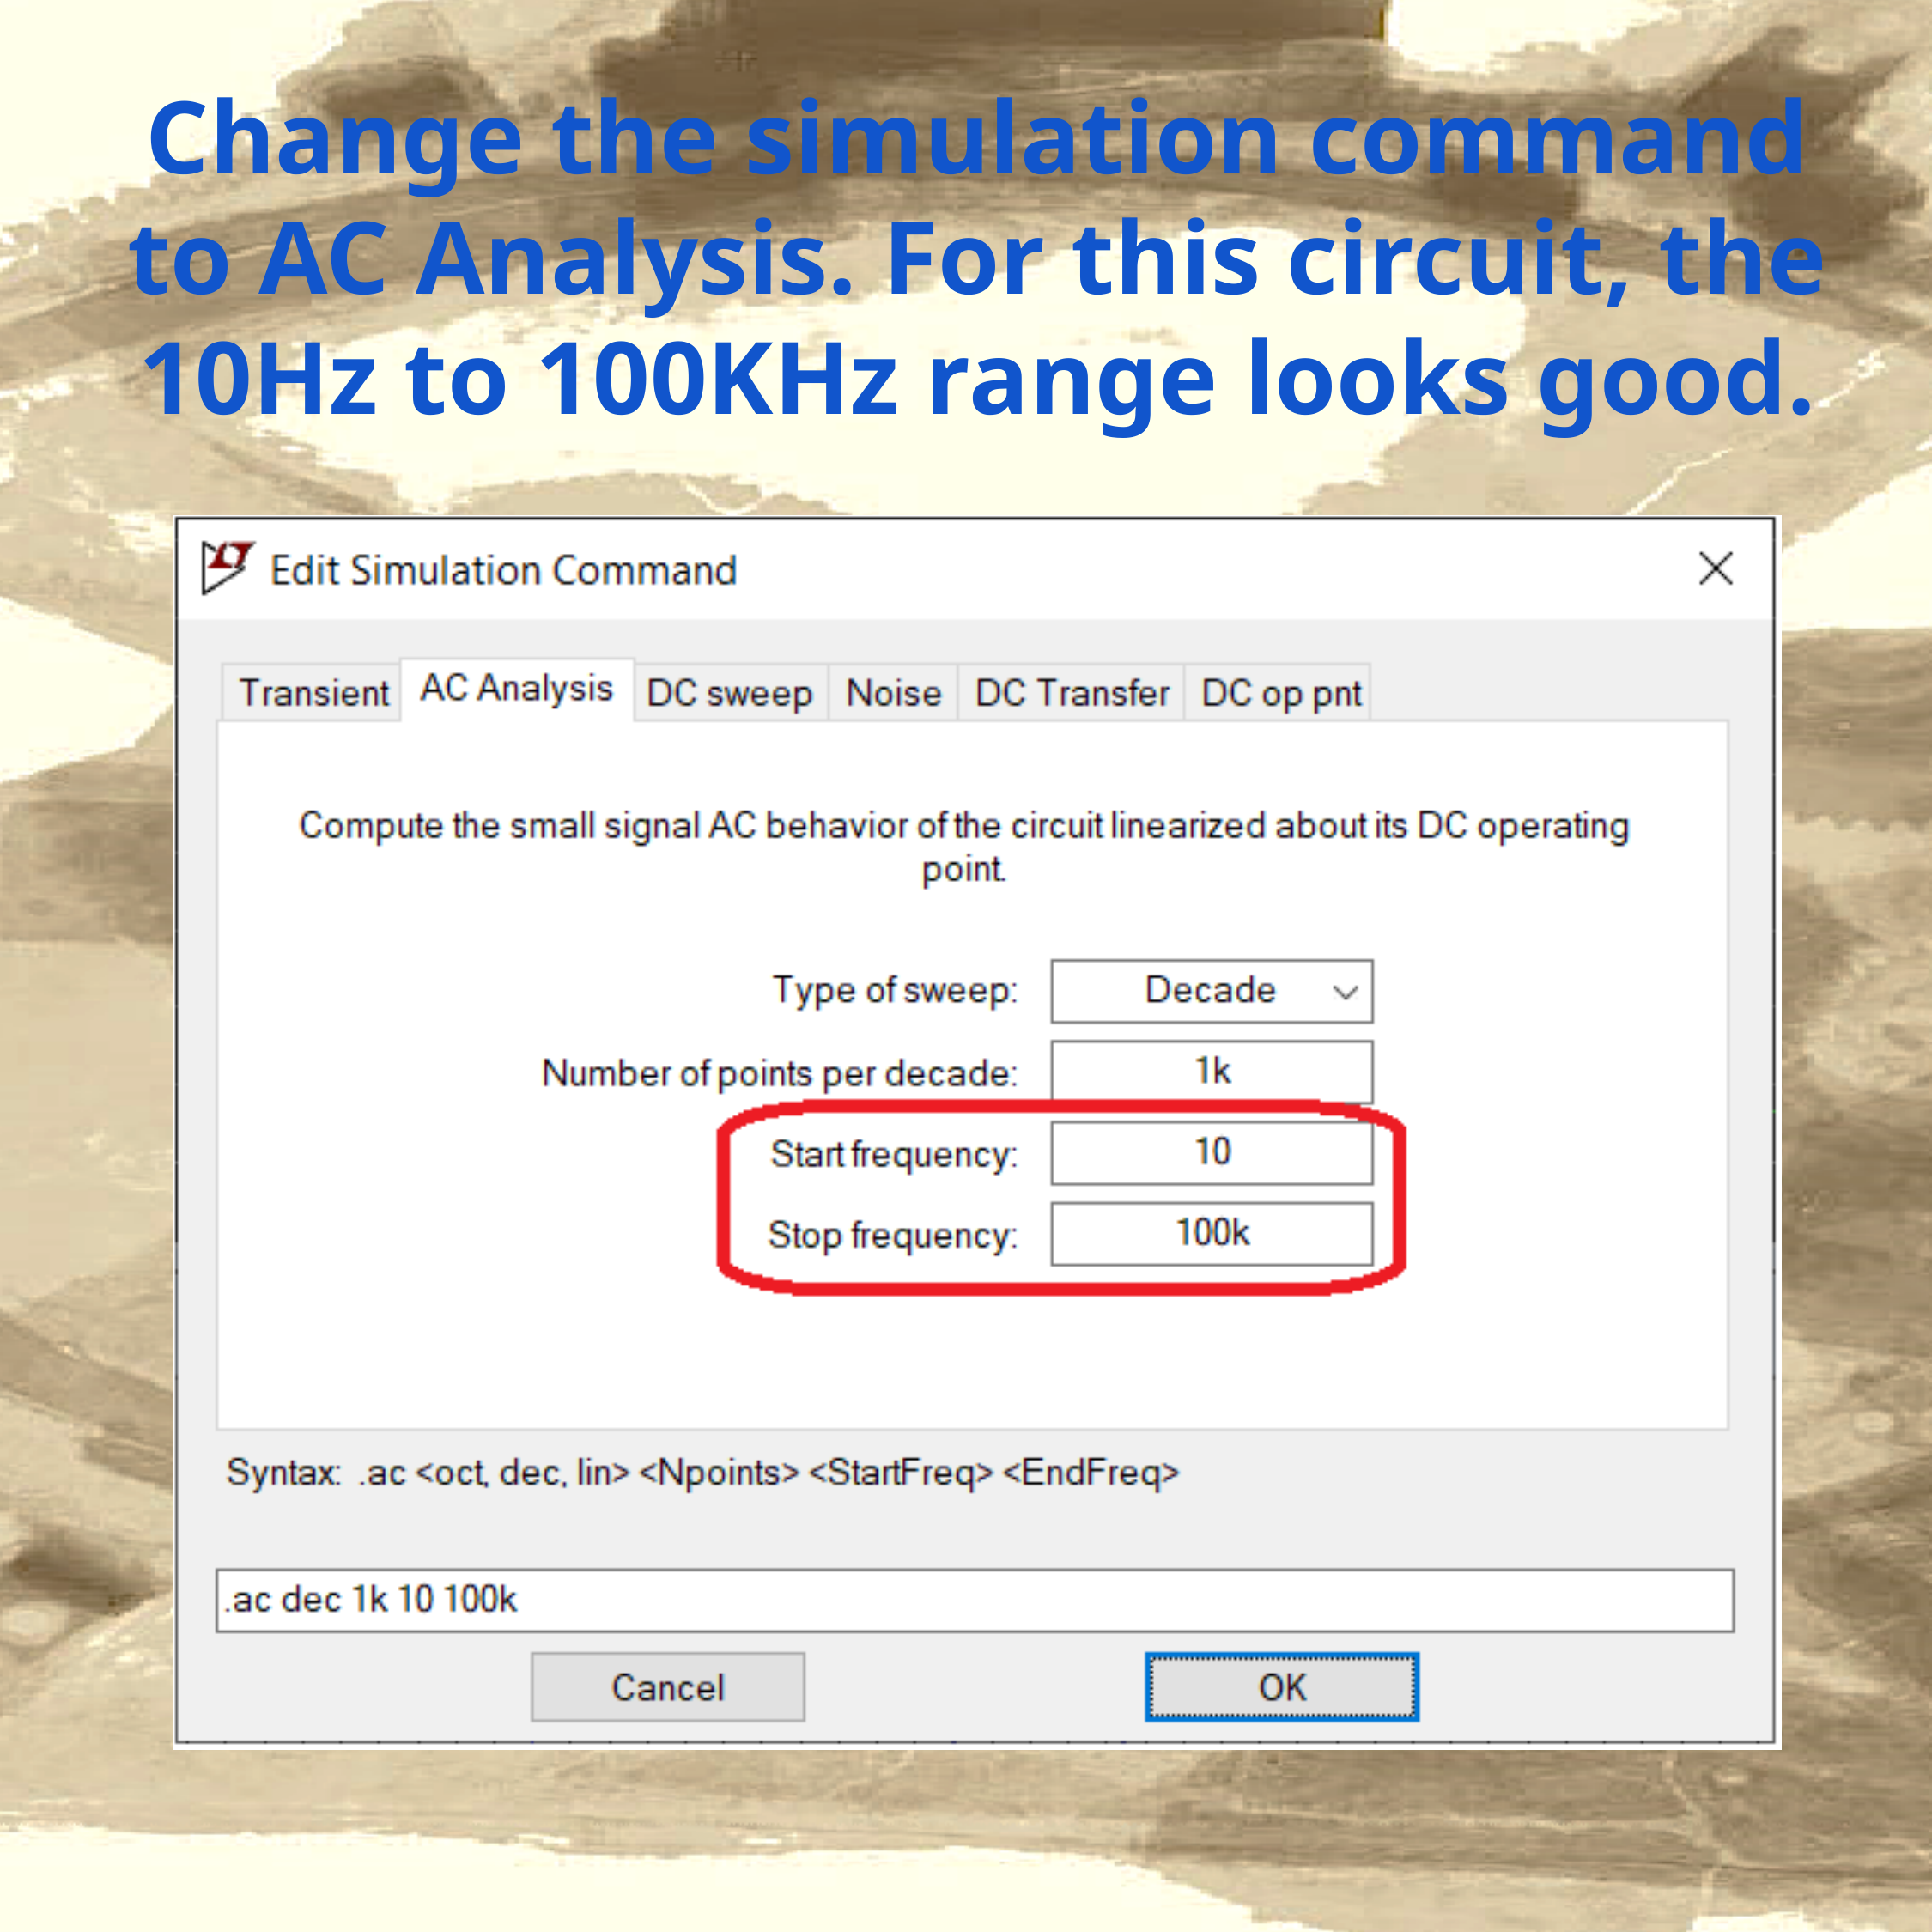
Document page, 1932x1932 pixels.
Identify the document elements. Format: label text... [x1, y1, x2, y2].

text_box Change the simulation command to AC Analysis. For this circuit, the 10Hz to 100KHz range looks good. [71, 60, 1884, 550]
picture [0, 0, 1932, 1932]
